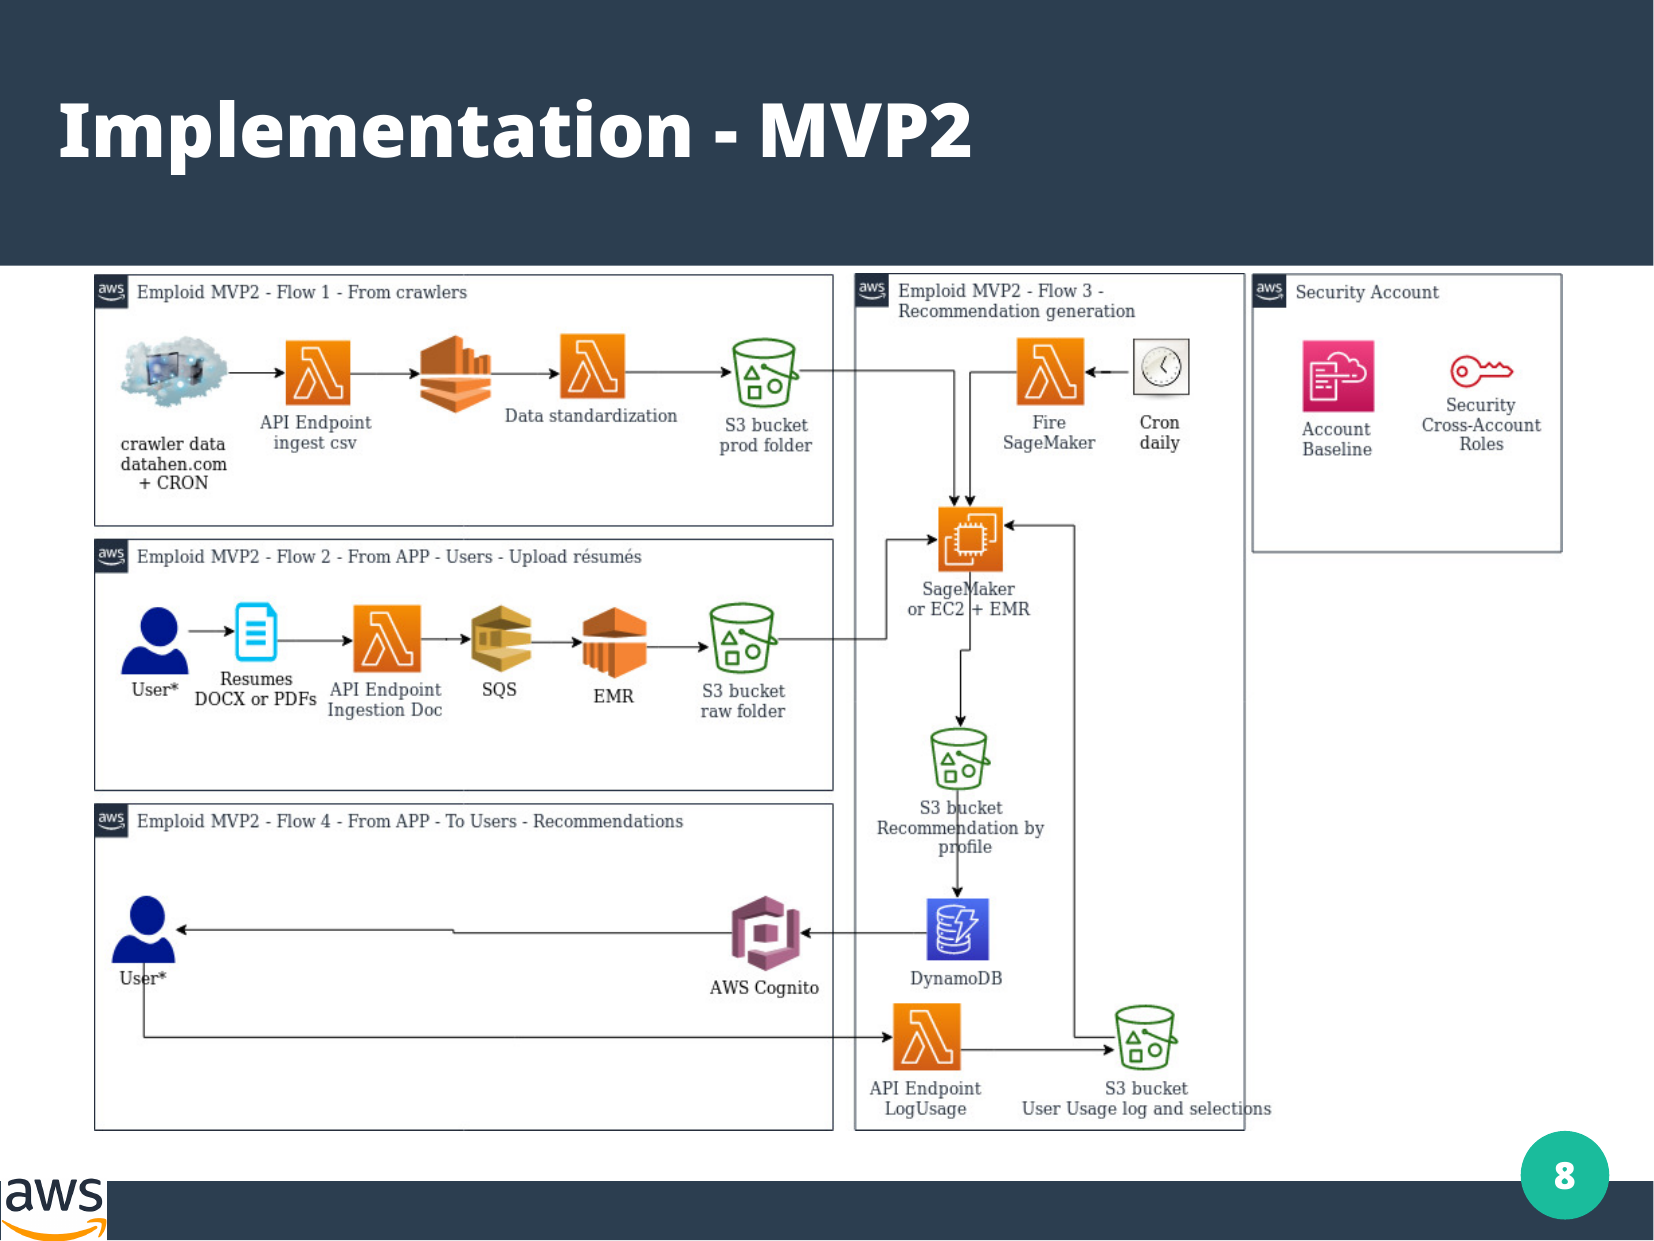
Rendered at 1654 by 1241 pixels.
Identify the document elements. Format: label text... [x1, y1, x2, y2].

title Implementation - MVP2 [59, 49, 1595, 207]
picture [1, 1178, 107, 1241]
picture [94, 273, 1563, 1131]
